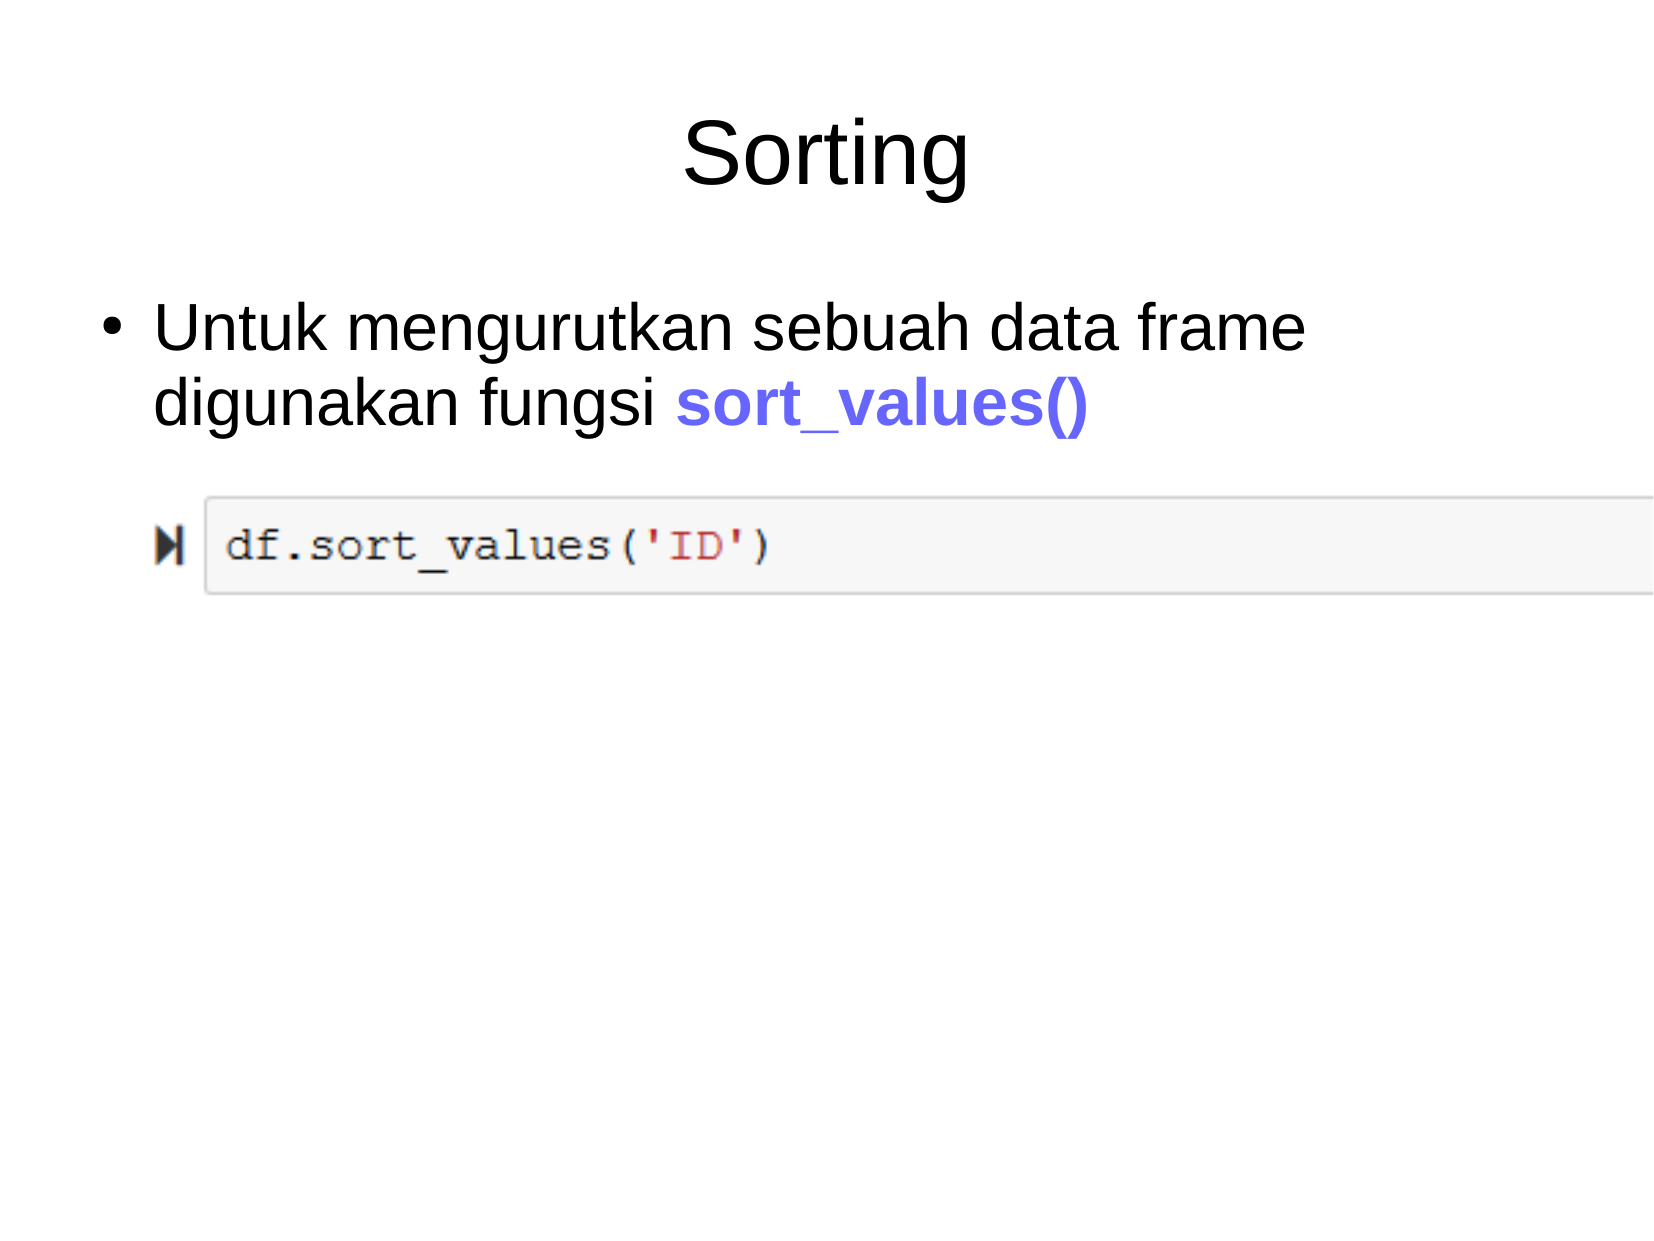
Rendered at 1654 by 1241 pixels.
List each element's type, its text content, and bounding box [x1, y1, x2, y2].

picture [131, 475, 1654, 616]
list Untuk mengurutkan sebuah data frame digunakan fungsi sort_values() [82, 290, 1571, 1010]
title Sorting [82, 49, 1571, 257]
